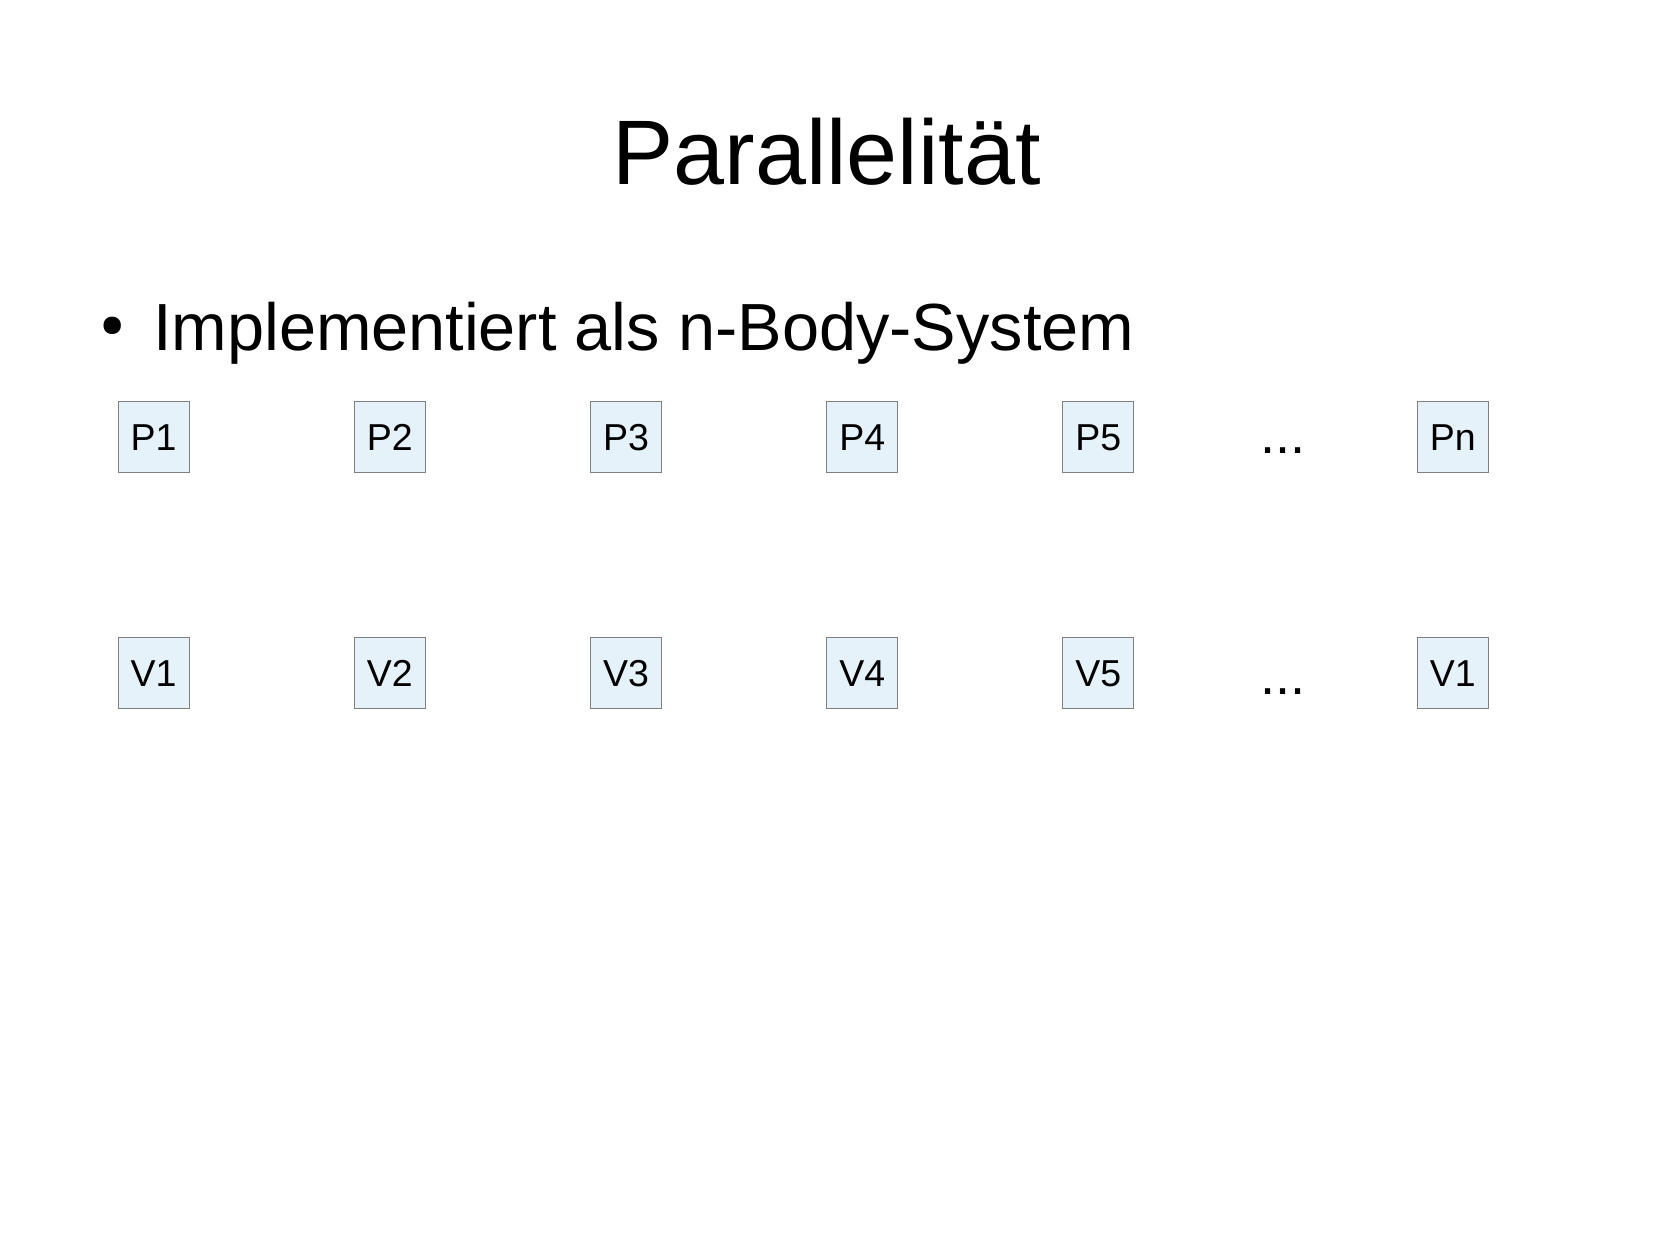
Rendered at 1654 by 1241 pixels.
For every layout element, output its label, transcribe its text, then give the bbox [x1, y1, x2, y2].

text_box P4 [826, 401, 898, 473]
text_box V4 [826, 637, 898, 709]
text_box V3 [590, 637, 662, 709]
text_box ... [1246, 397, 1329, 473]
title Parallelität [82, 49, 1571, 257]
text_box V1 [1417, 637, 1489, 709]
text_box V2 [354, 637, 426, 709]
text_box V1 [118, 637, 190, 709]
text_box V5 [1062, 637, 1134, 709]
text_box Pn [1417, 401, 1489, 473]
text_box ... [1246, 637, 1329, 714]
text_box P1 [118, 401, 190, 473]
text_box P5 [1062, 401, 1134, 473]
list Implementiert als n-Body-System [82, 290, 1538, 1010]
text_box P2 [354, 401, 426, 473]
text_box P3 [590, 401, 662, 473]
